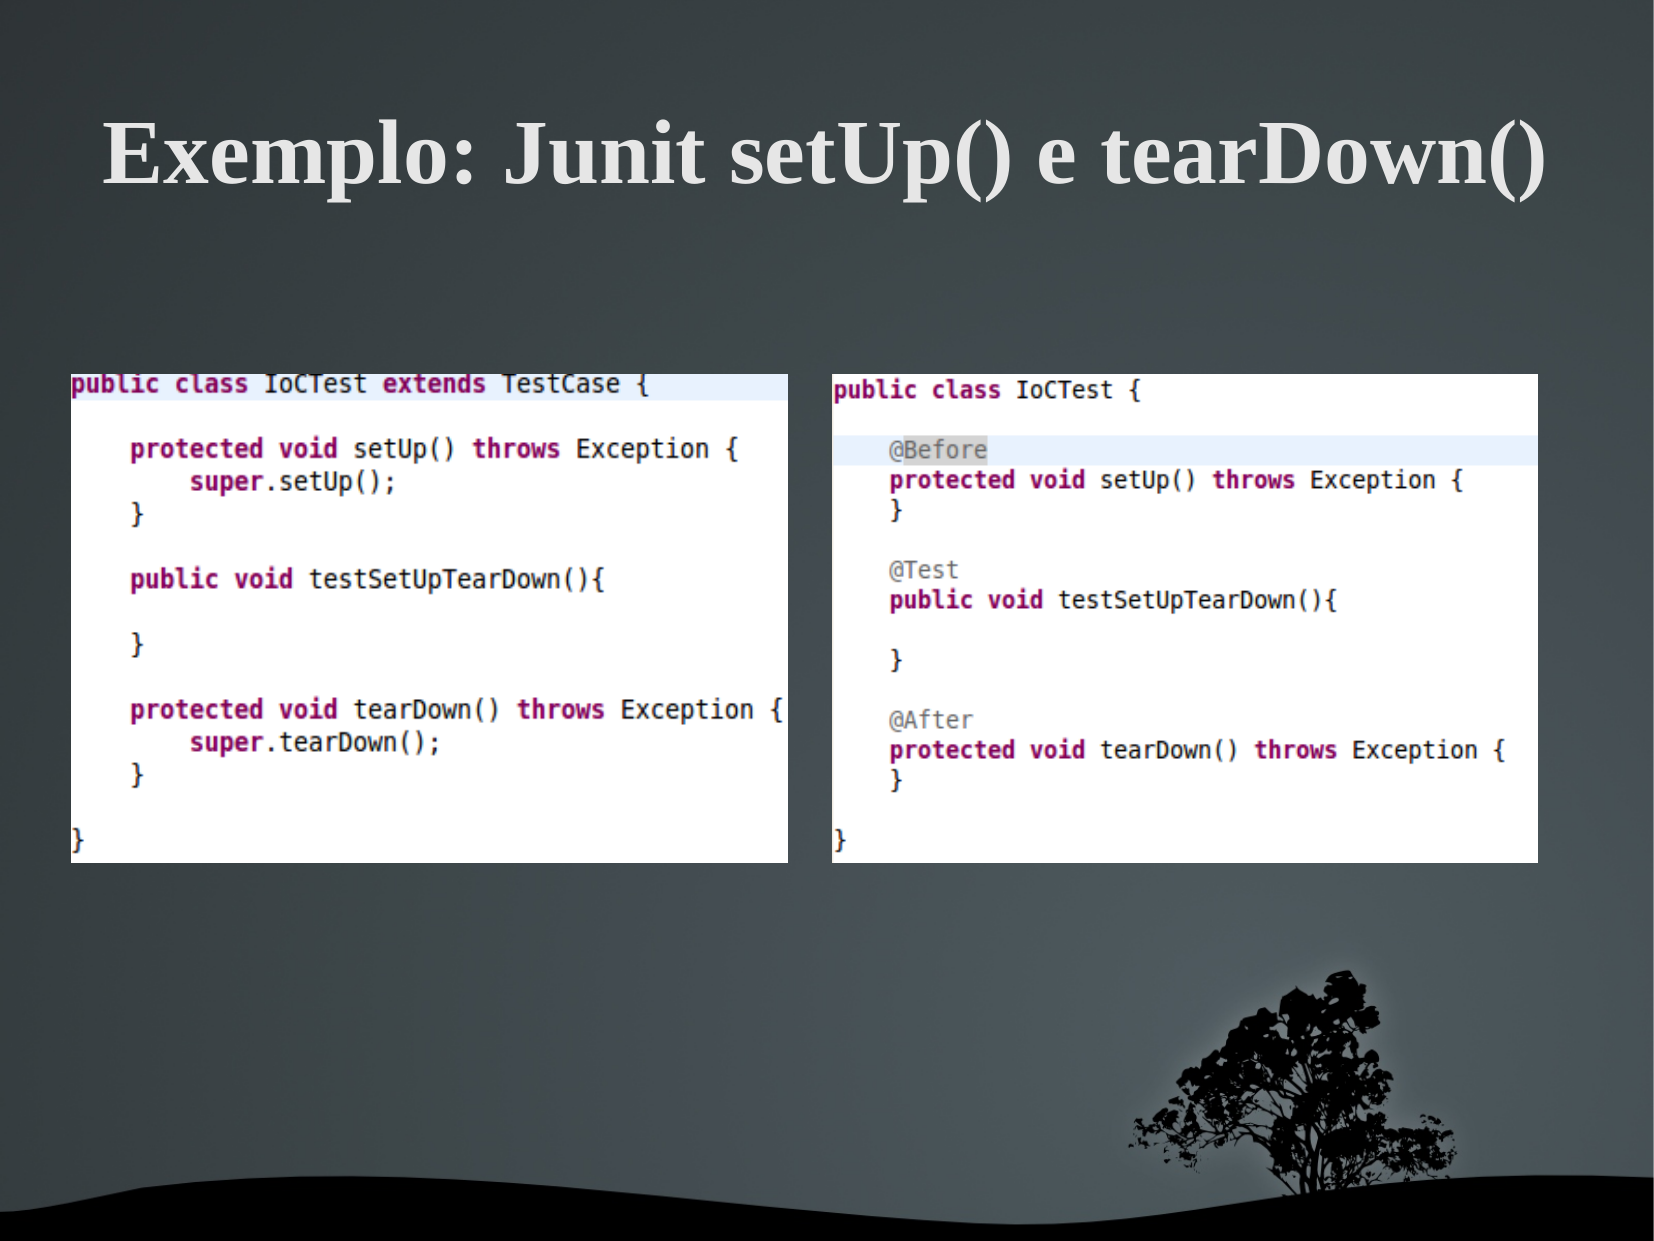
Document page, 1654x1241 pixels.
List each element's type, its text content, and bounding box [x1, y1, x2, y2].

title Exemplo: Junit setUp() e tearDown() [82, 56, 1571, 250]
picture [0, 0, 1654, 1241]
